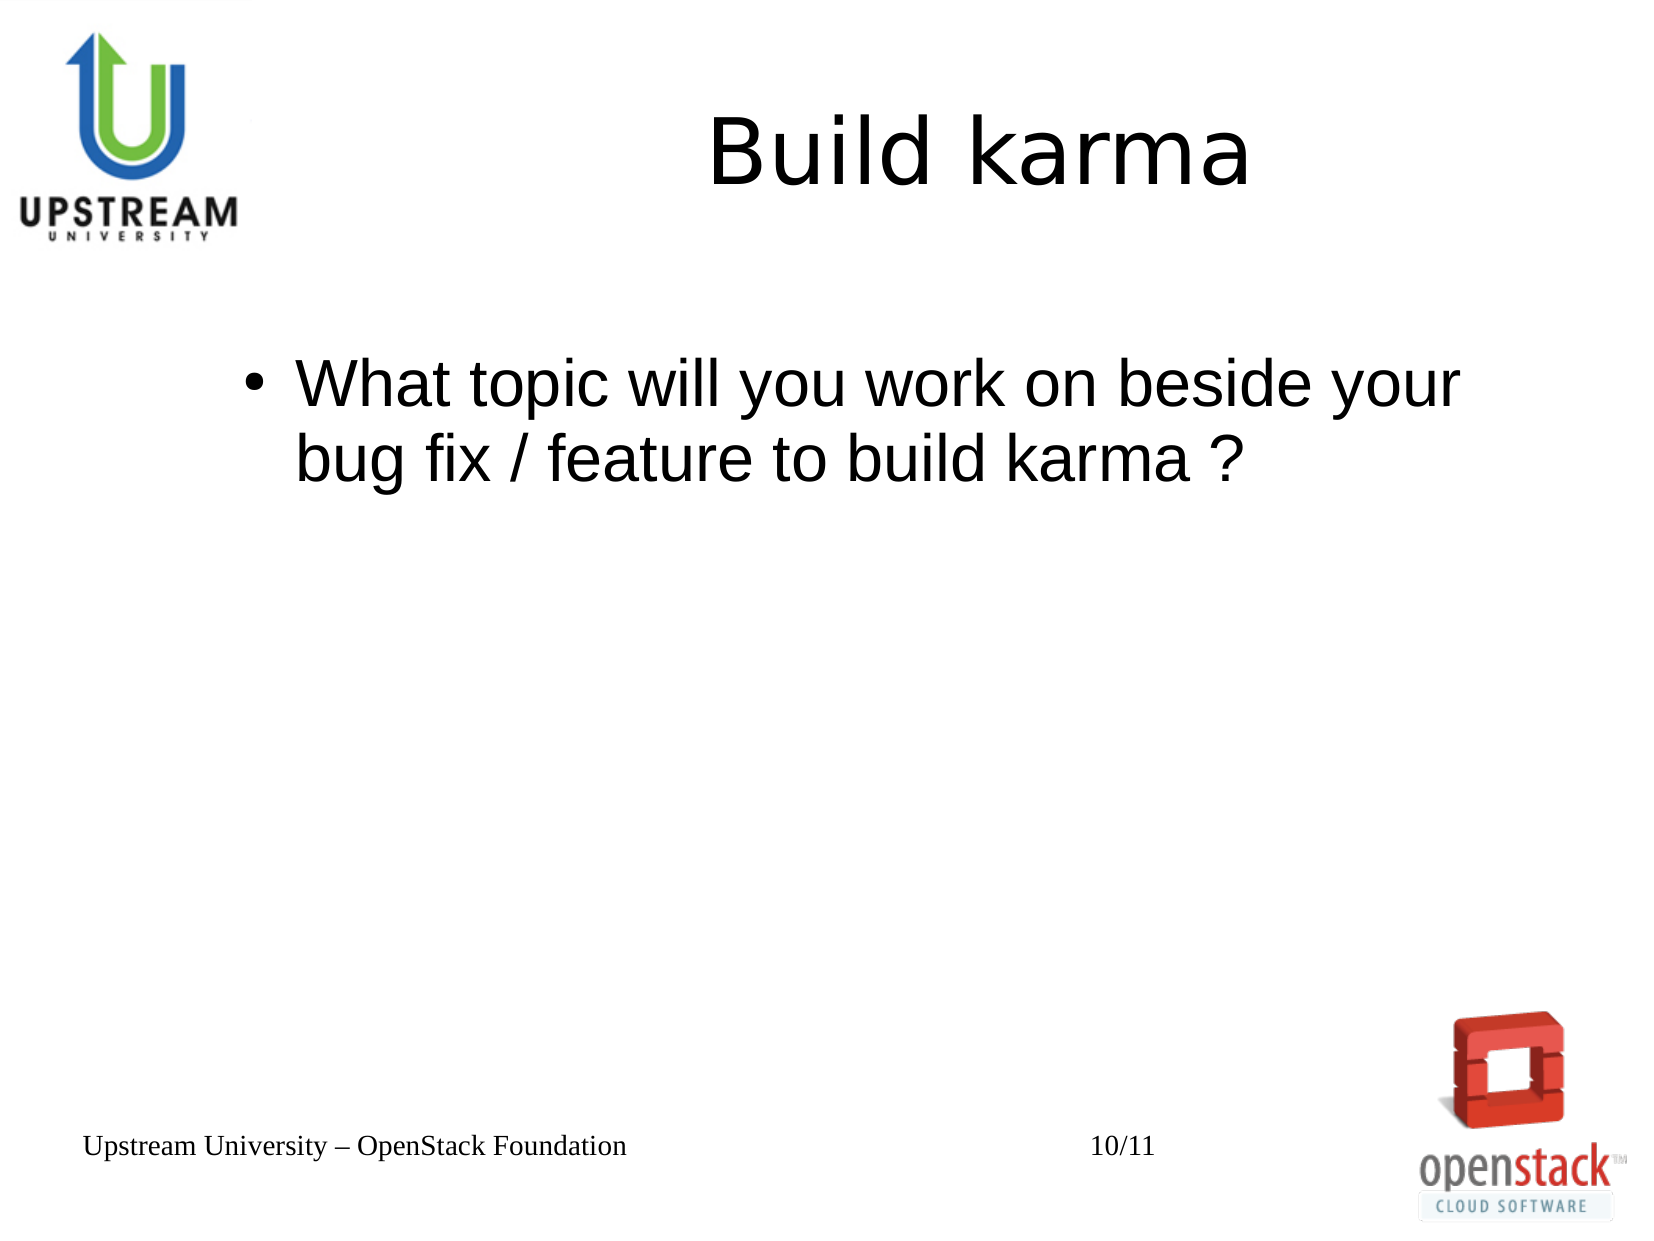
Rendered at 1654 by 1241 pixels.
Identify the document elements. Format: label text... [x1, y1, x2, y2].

picture [0, 0, 252, 269]
picture [1385, 983, 1654, 1241]
title Build karma [390, 49, 1571, 257]
list What topic will you work on beside your bug fix / feature to build karma ? [225, 345, 1471, 1066]
